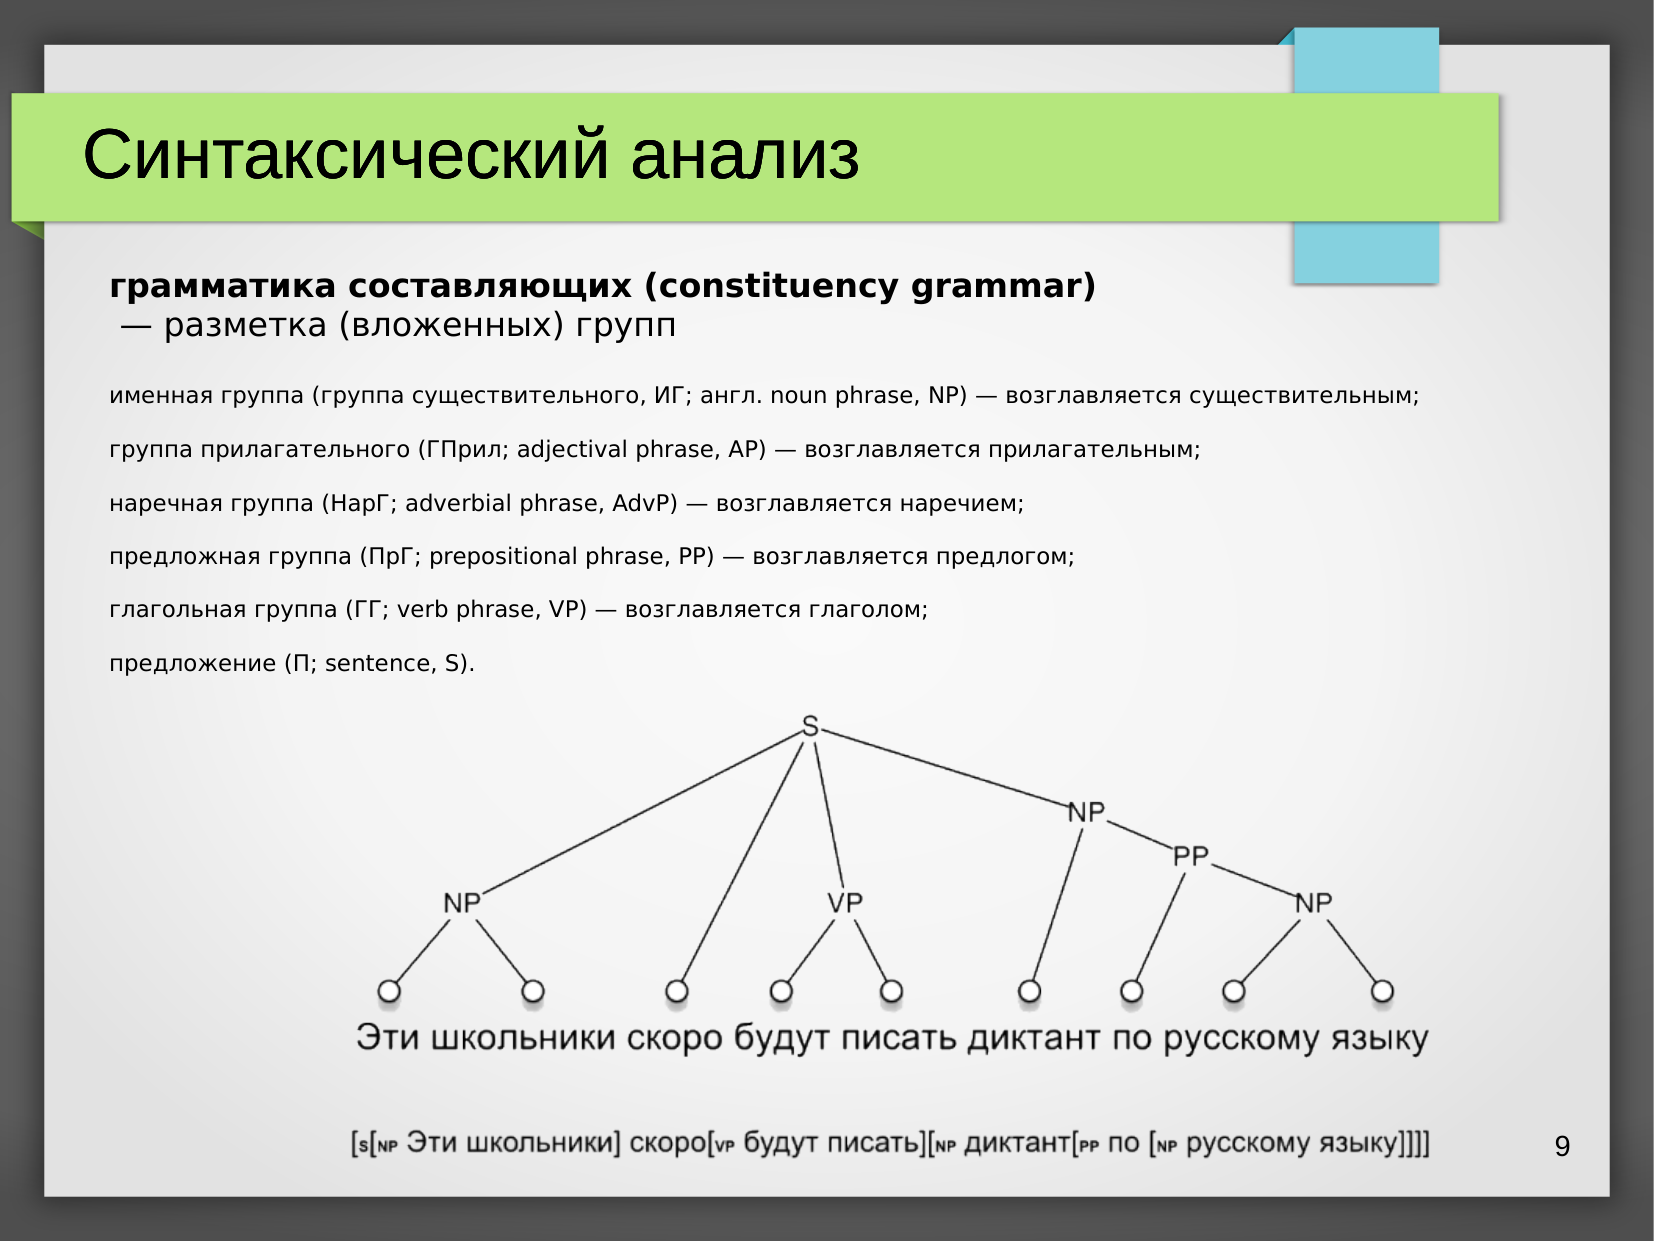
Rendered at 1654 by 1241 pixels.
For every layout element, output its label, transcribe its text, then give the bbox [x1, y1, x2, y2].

title Синтаксический анализ [82, 114, 993, 194]
text_box грамматика составляющих (constituency grammar) — разметка (вложенных) групп именная группа (группа существительного, ИГ; англ. noun phrase, NP) — возглавляется существительным; группа прилагательного (ГПрил; adjectival phrase, AP) — возглавляется прилагательным; наречная группа (НарГ; adverbial phrase, AdvP) — возглавляется наречием; предложная группа (ПрГ; prepositional phrase, PP) — возглавляется предлогом; глагольная группа (ГГ; verb phrase, VP) — возглавляется глаголом; предложение (П; sentence, S). [94, 259, 1453, 712]
picture [0, 0, 1654, 1241]
